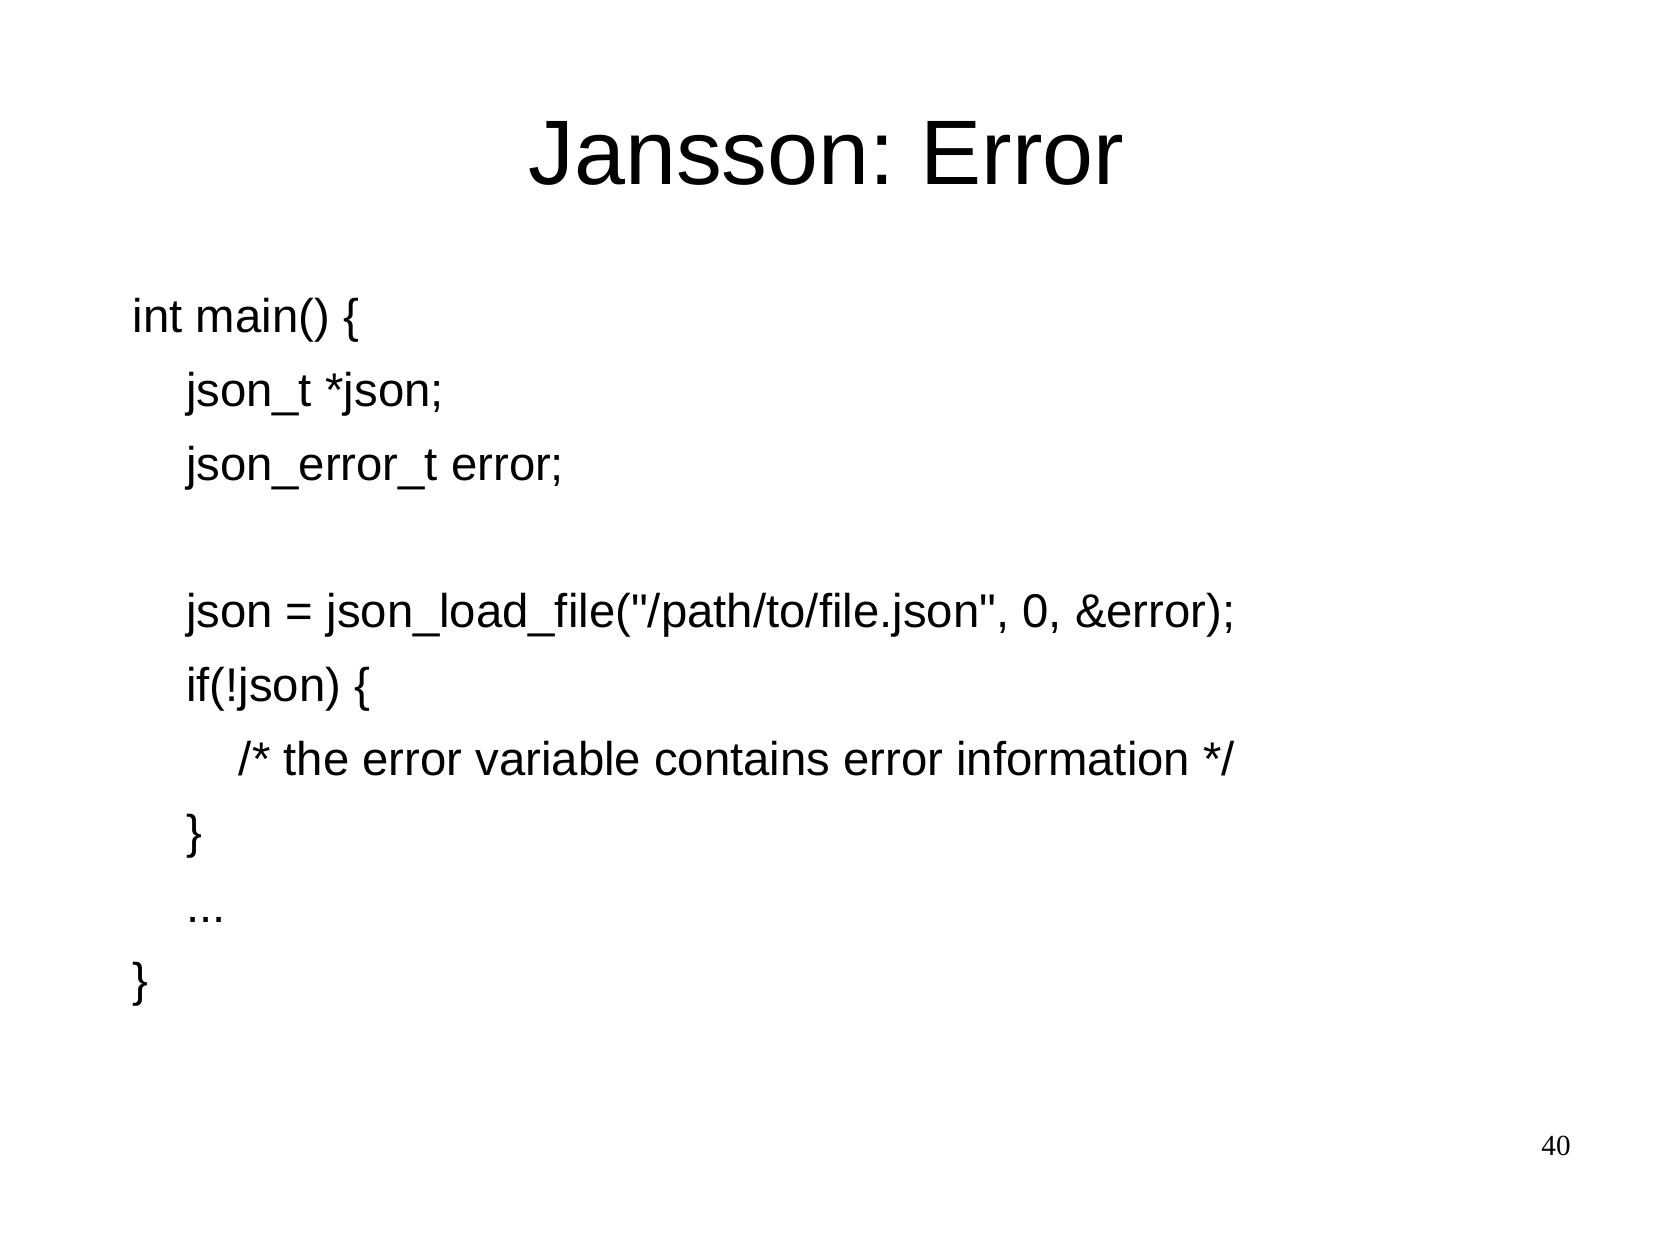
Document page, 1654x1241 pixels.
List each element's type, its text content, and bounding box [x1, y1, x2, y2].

list int main() { json_t *json; json_error_t error; json = json_load_file("/path/to/file.json", 0, &error); if(!json) { /* the error variable contains error information */ } ... } [82, 290, 1538, 1010]
title Jansson: Error [82, 49, 1571, 257]
